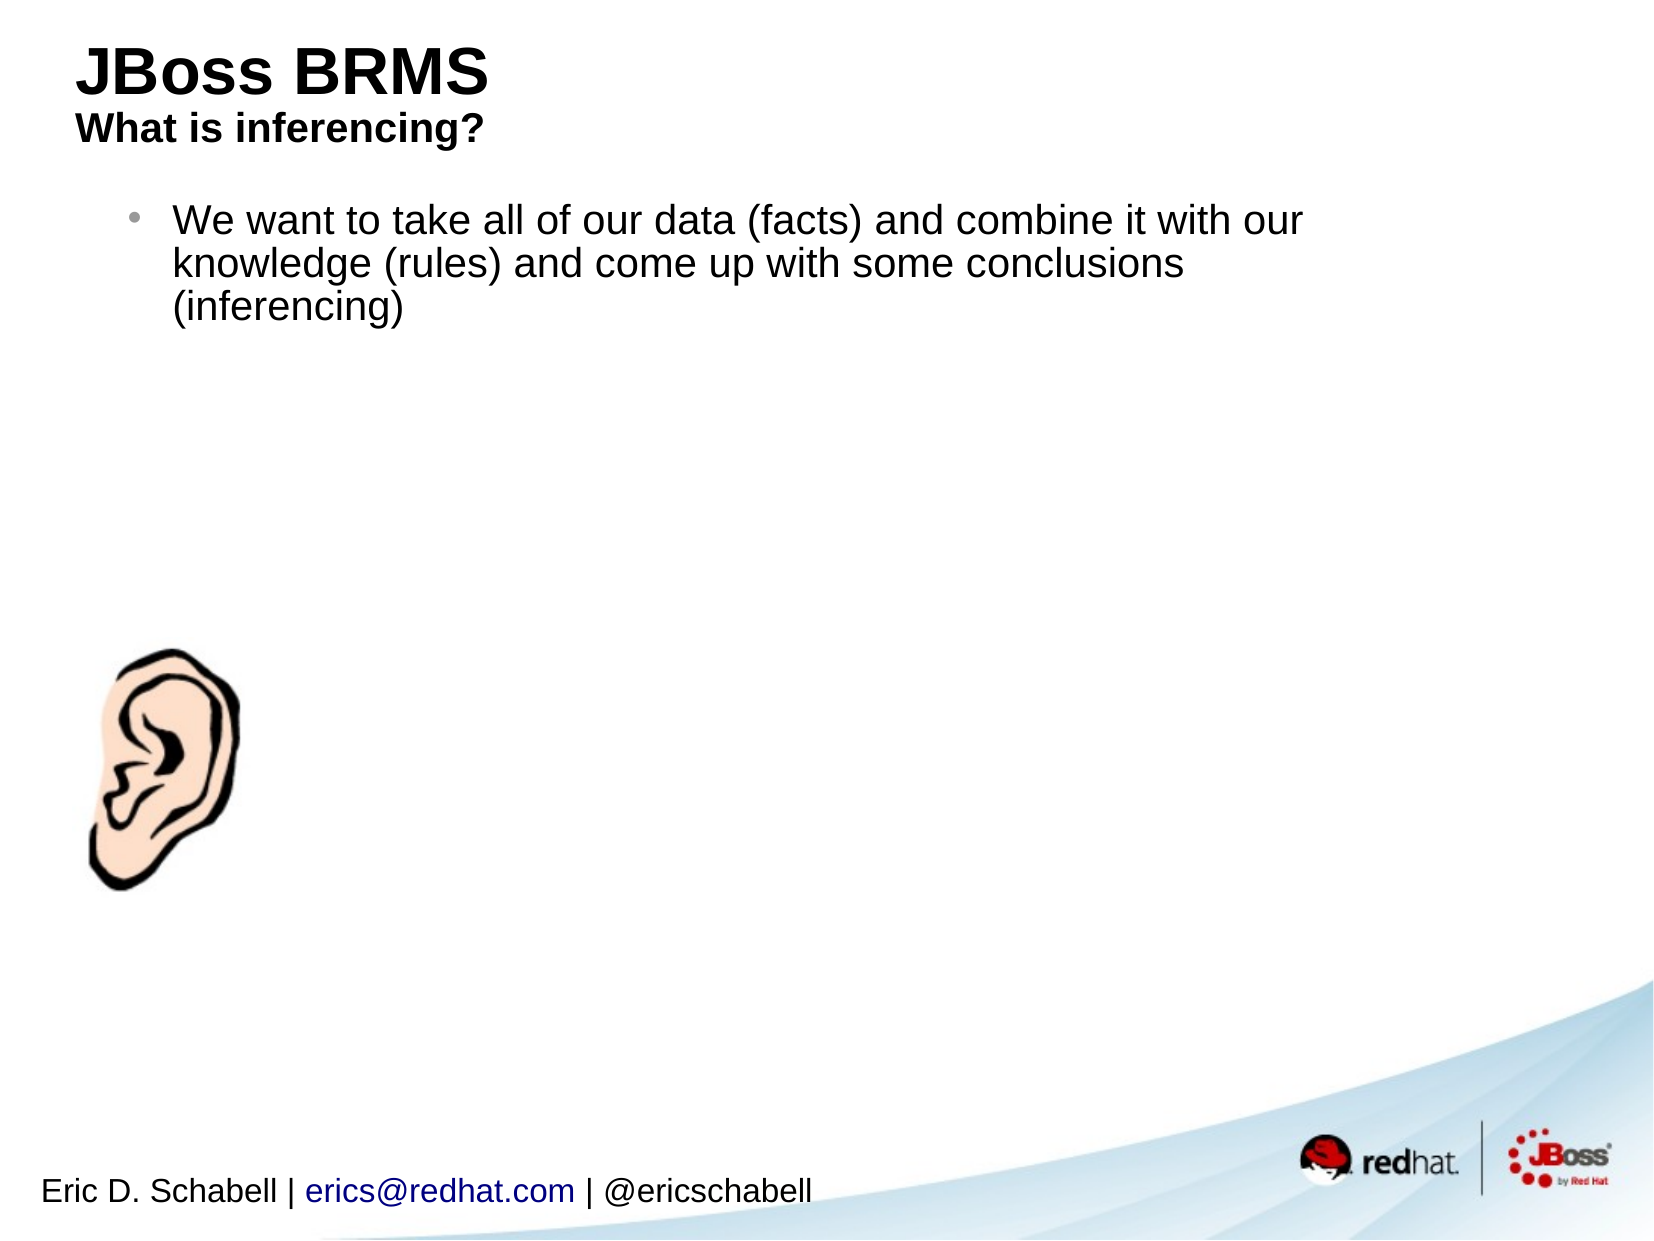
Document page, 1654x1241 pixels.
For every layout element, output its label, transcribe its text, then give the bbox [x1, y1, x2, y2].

list We want to take all of our data (facts) and combine it with our knowledge (rules) and come up with some conclusions (inferencing) [112, 200, 1388, 988]
picture [3, 0, 1654, 1240]
title JBoss BRMS What is inferencing? [75, 36, 1388, 154]
